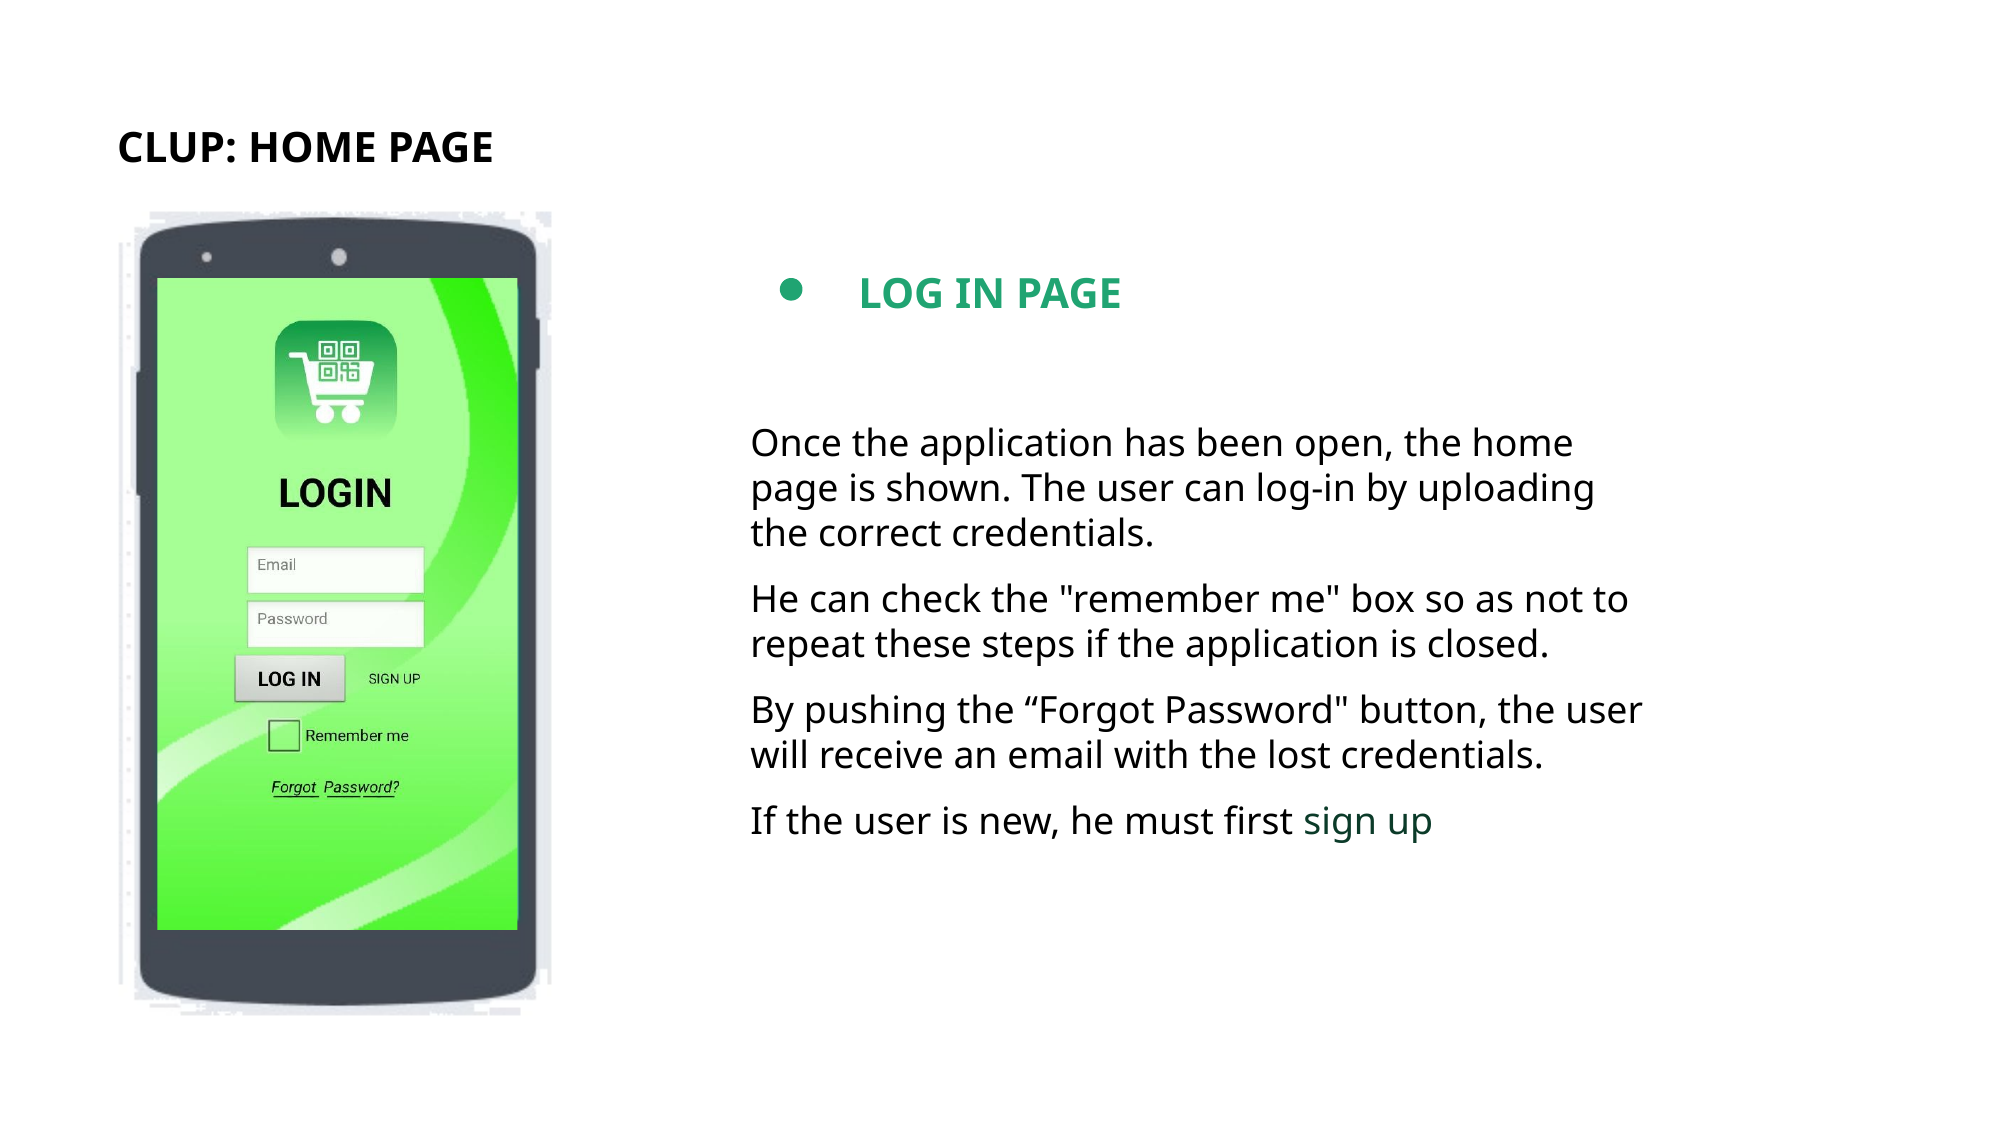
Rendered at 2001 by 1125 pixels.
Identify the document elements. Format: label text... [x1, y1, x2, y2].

text_box LOG IN PAGE [843, 264, 1198, 315]
title CLUP: HOME PAGE [102, 118, 1056, 230]
picture [83, 181, 593, 1047]
text_box [779, 278, 803, 301]
text_box Once the application has been open, the home page is shown. The user can log-in by uploading the correct credentials. He can check the "remember me" box so as not to repeat these steps if the application is closed. By pushing the “Forgot Password" button, the user will receive an email with the lost credentials. If the user is new, he must first sign up [735, 411, 1673, 818]
